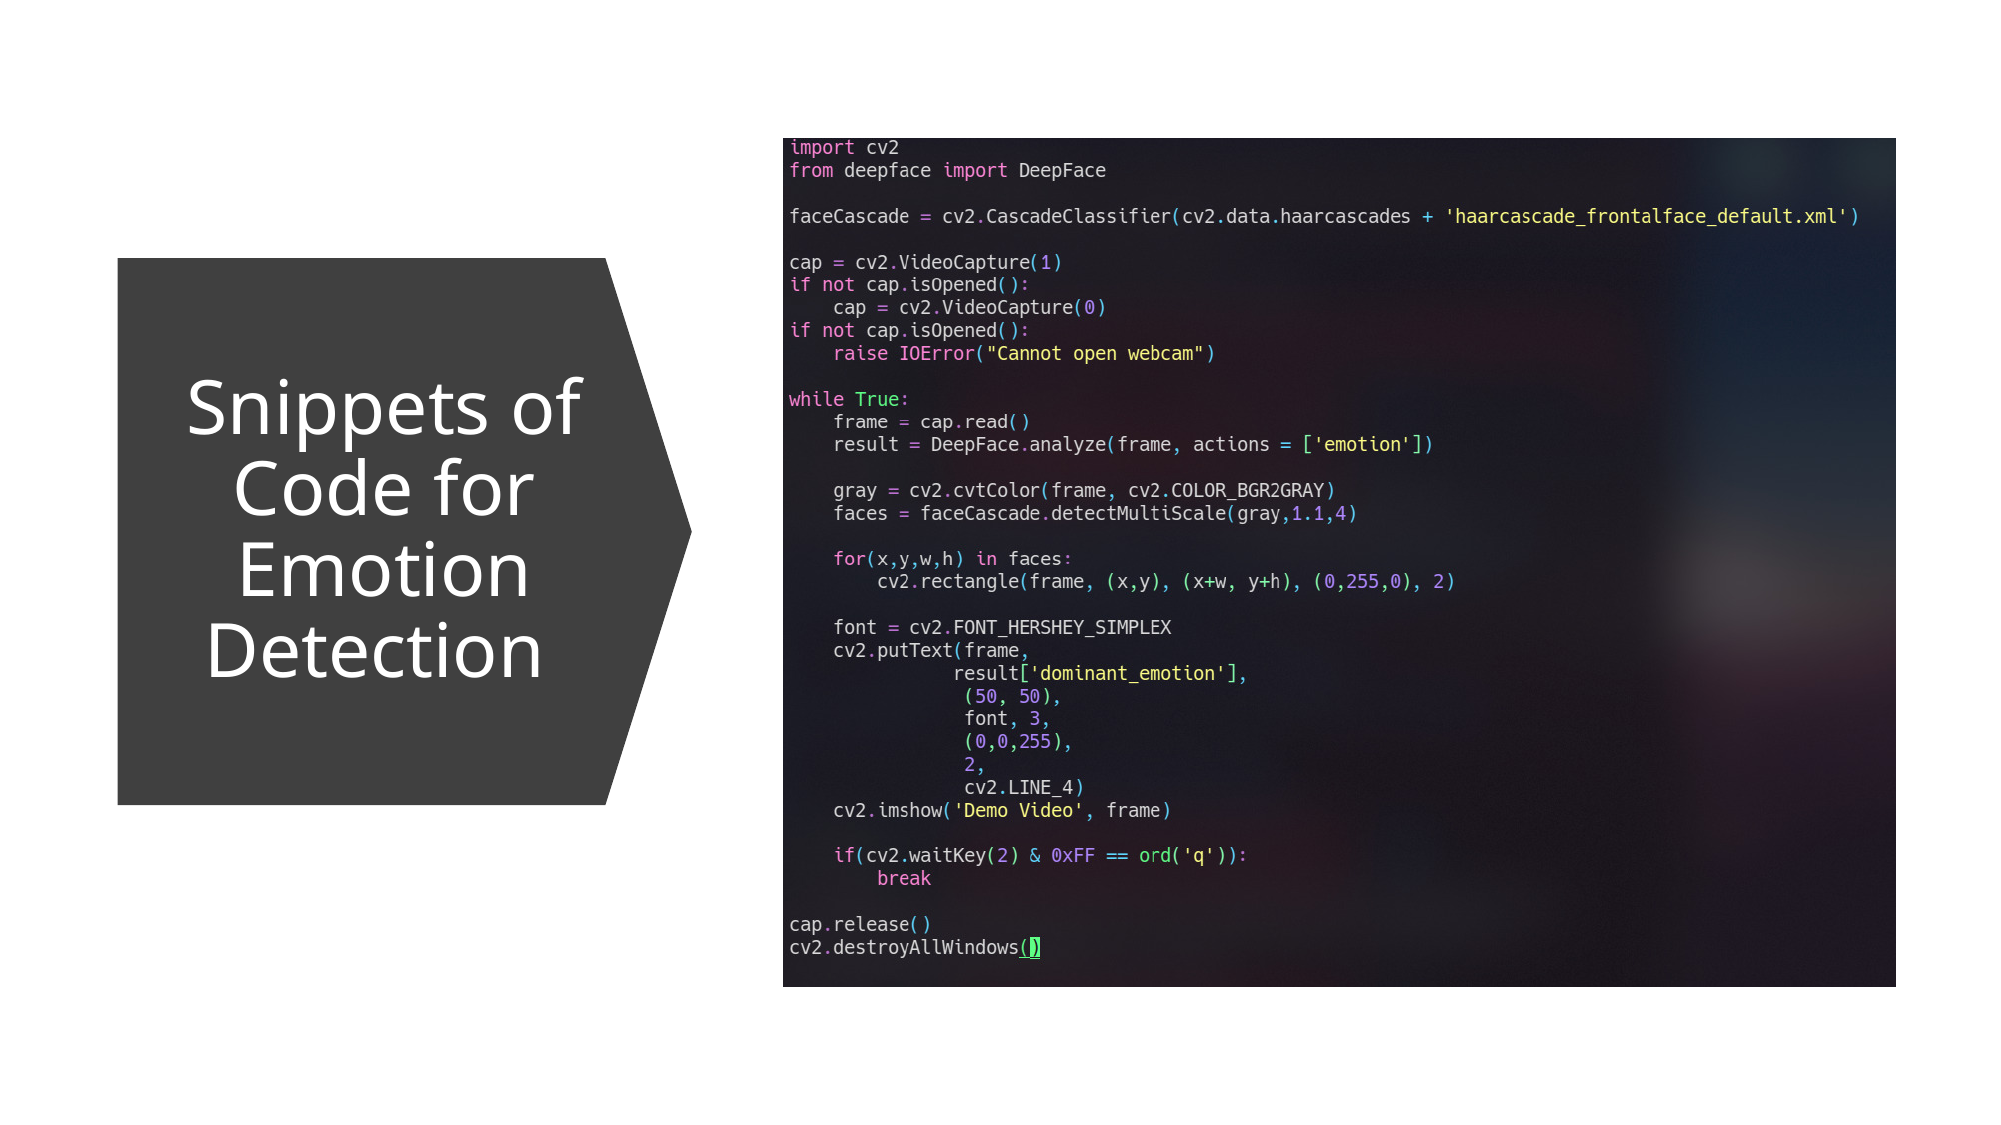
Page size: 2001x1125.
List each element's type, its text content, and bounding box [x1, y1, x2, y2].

title Snippets of Code for Emotion Detection [168, 322, 601, 741]
picture [783, 138, 1896, 987]
text_box [117, 258, 692, 806]
